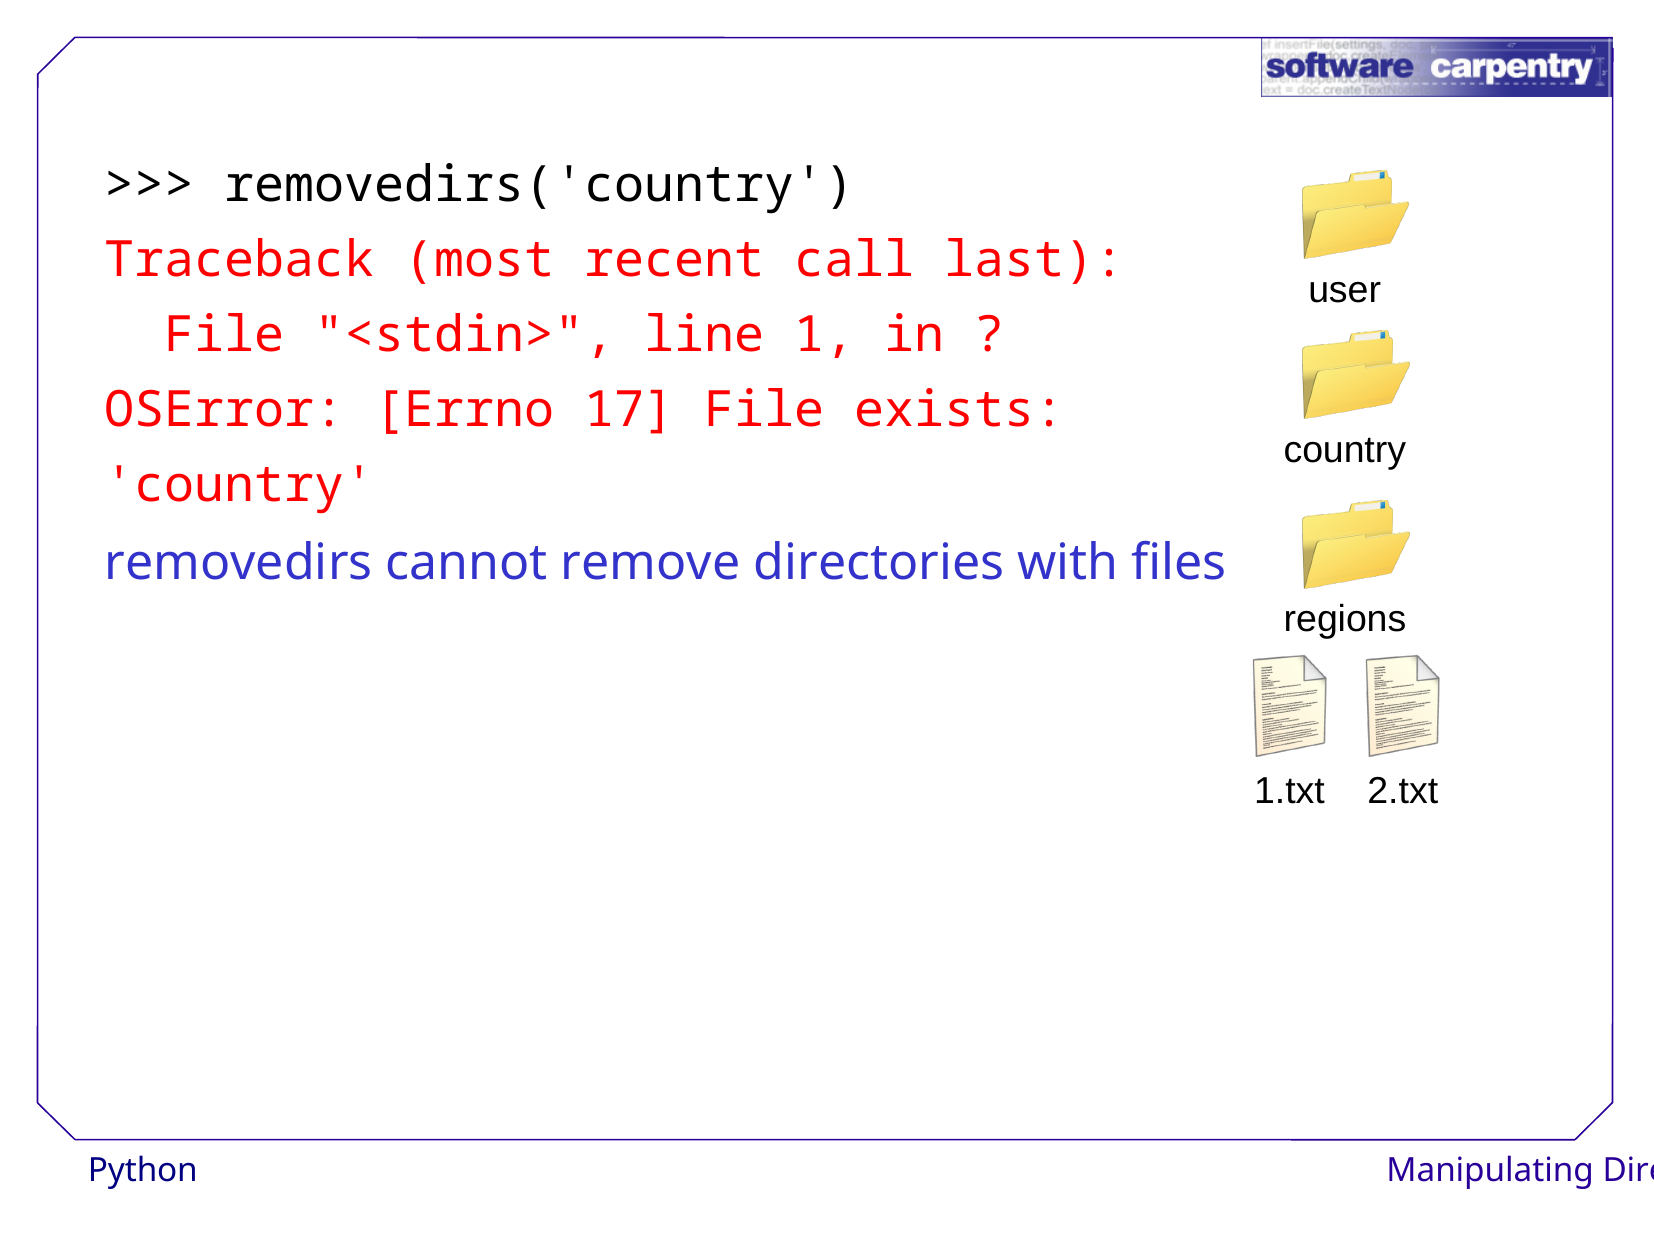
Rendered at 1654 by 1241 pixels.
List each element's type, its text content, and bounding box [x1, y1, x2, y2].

text_box regions [1268, 590, 1422, 649]
text_box 2.txt [1352, 762, 1454, 820]
text_box 1.txt [1239, 762, 1341, 820]
text_box user [1293, 261, 1396, 319]
picture [1298, 316, 1414, 432]
picture [1233, 648, 1460, 762]
text_box >>> removedirs('country') Traceback (most recent call last): File "<stdin>", line 1, in ? OSError: [Errno 17] File exists: 'country' [89, 128, 1512, 1037]
text_box country [1268, 420, 1422, 479]
picture [1261, 39, 1613, 97]
picture [1298, 156, 1413, 273]
picture [1298, 486, 1414, 602]
text_box removedirs cannot remove directories with files [89, 506, 809, 602]
